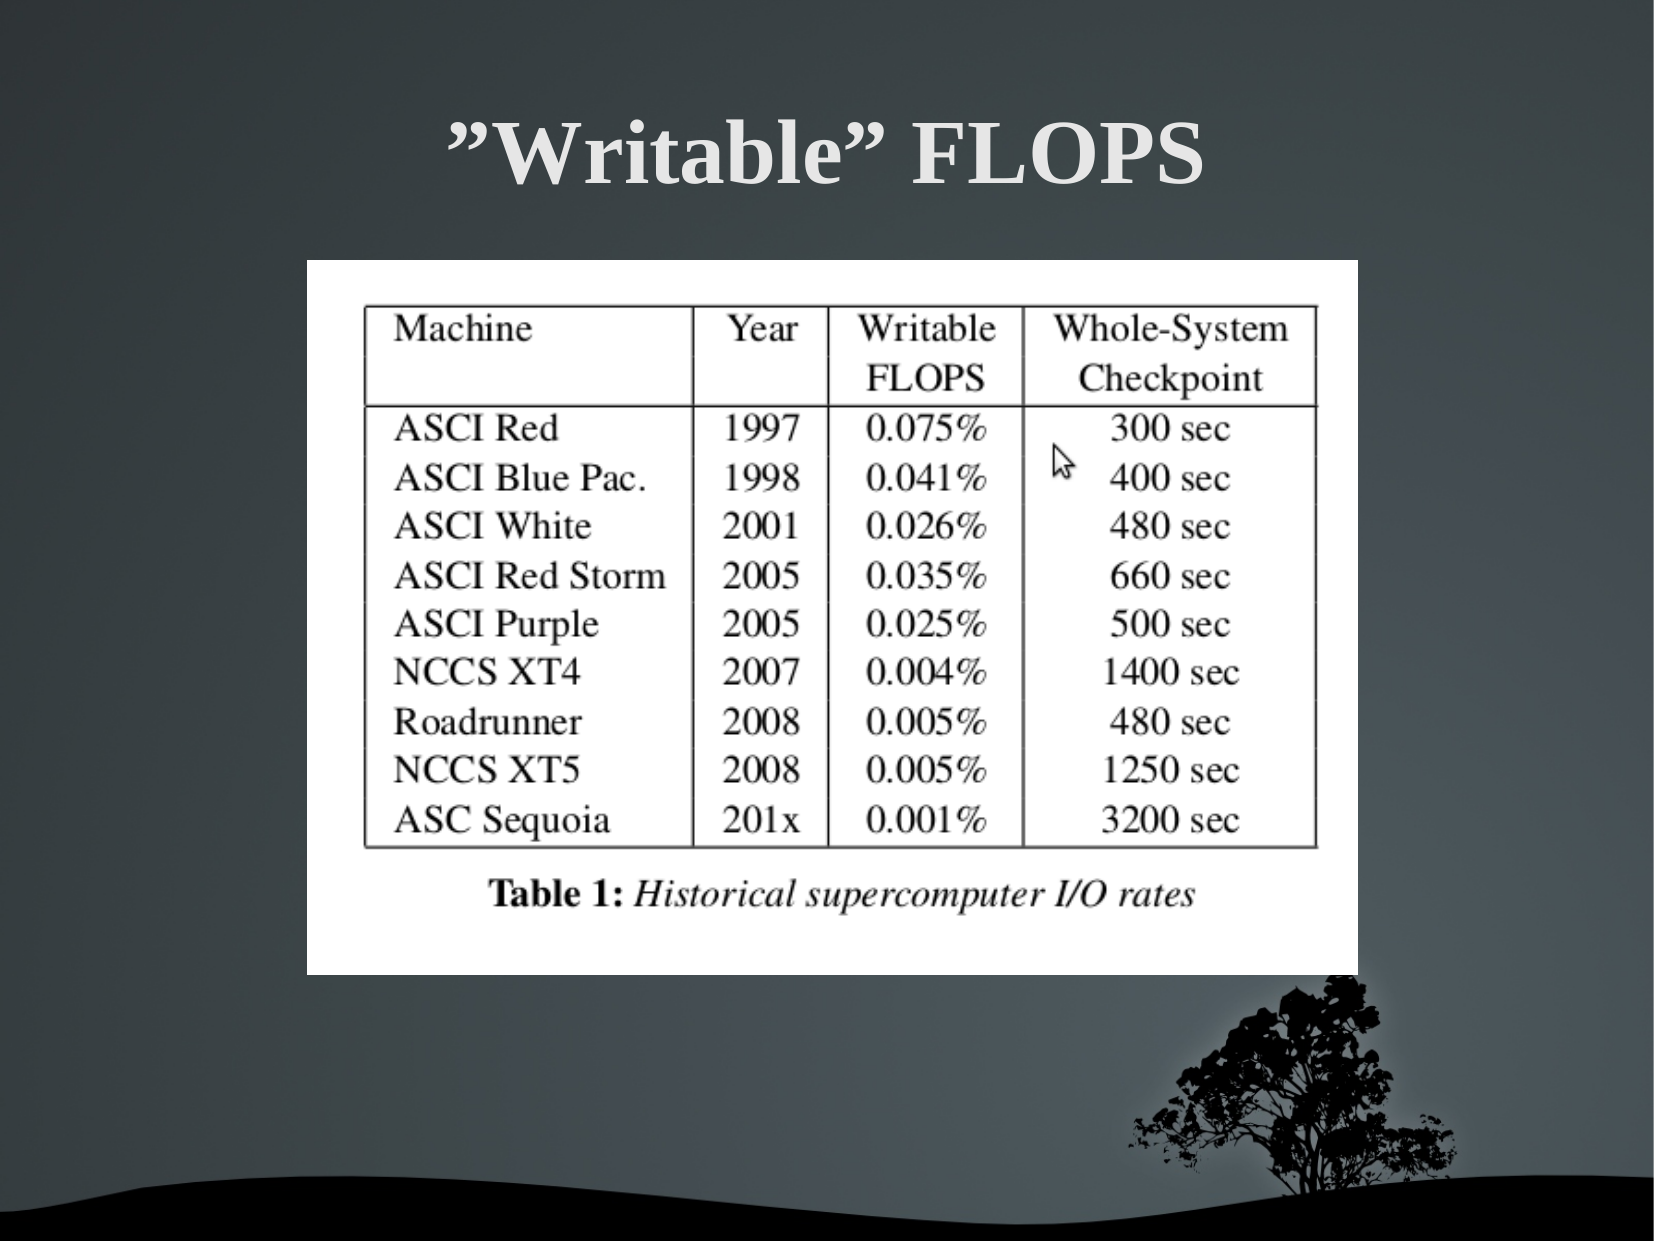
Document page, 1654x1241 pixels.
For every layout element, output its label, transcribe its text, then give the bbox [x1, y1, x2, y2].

title ”Writable” FLOPS [82, 49, 1571, 257]
picture [0, 0, 1654, 1241]
